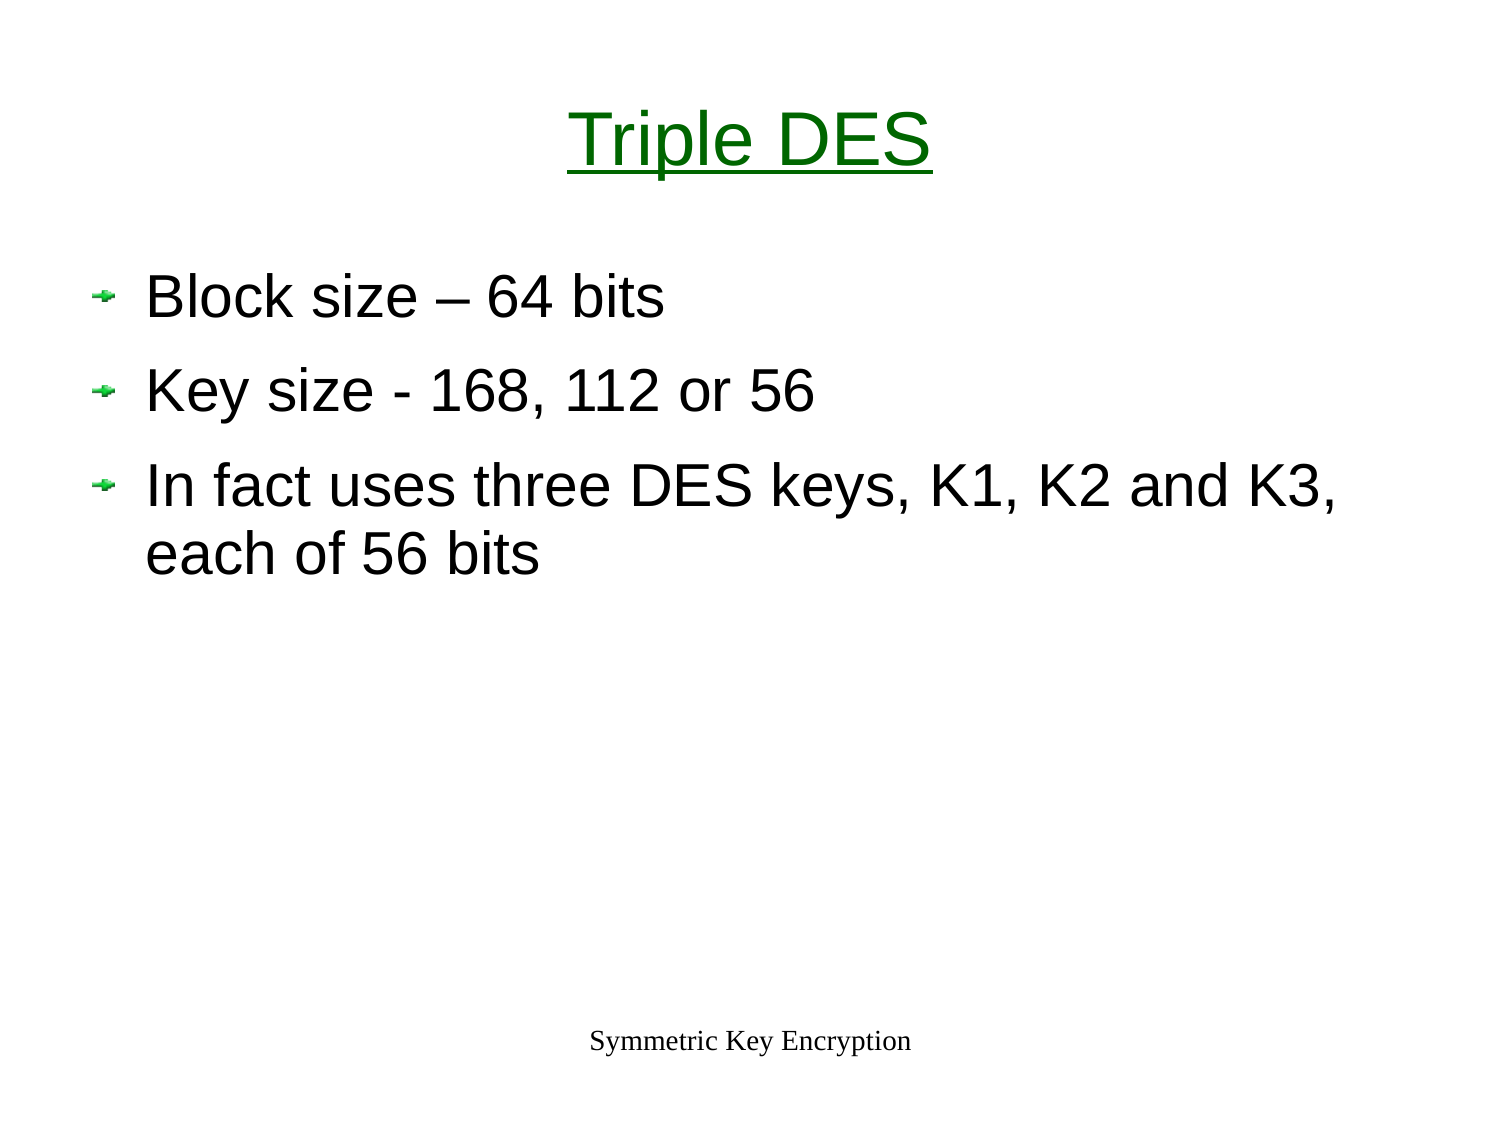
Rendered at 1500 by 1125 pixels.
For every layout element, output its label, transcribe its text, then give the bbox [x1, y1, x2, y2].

title Triple DES [75, 93, 1425, 185]
list Block size – 64 bits Key size - 168, 112 or 56 In fact uses three DES keys, K1, K2 and K3, each of 56 bits [75, 262, 1425, 1006]
